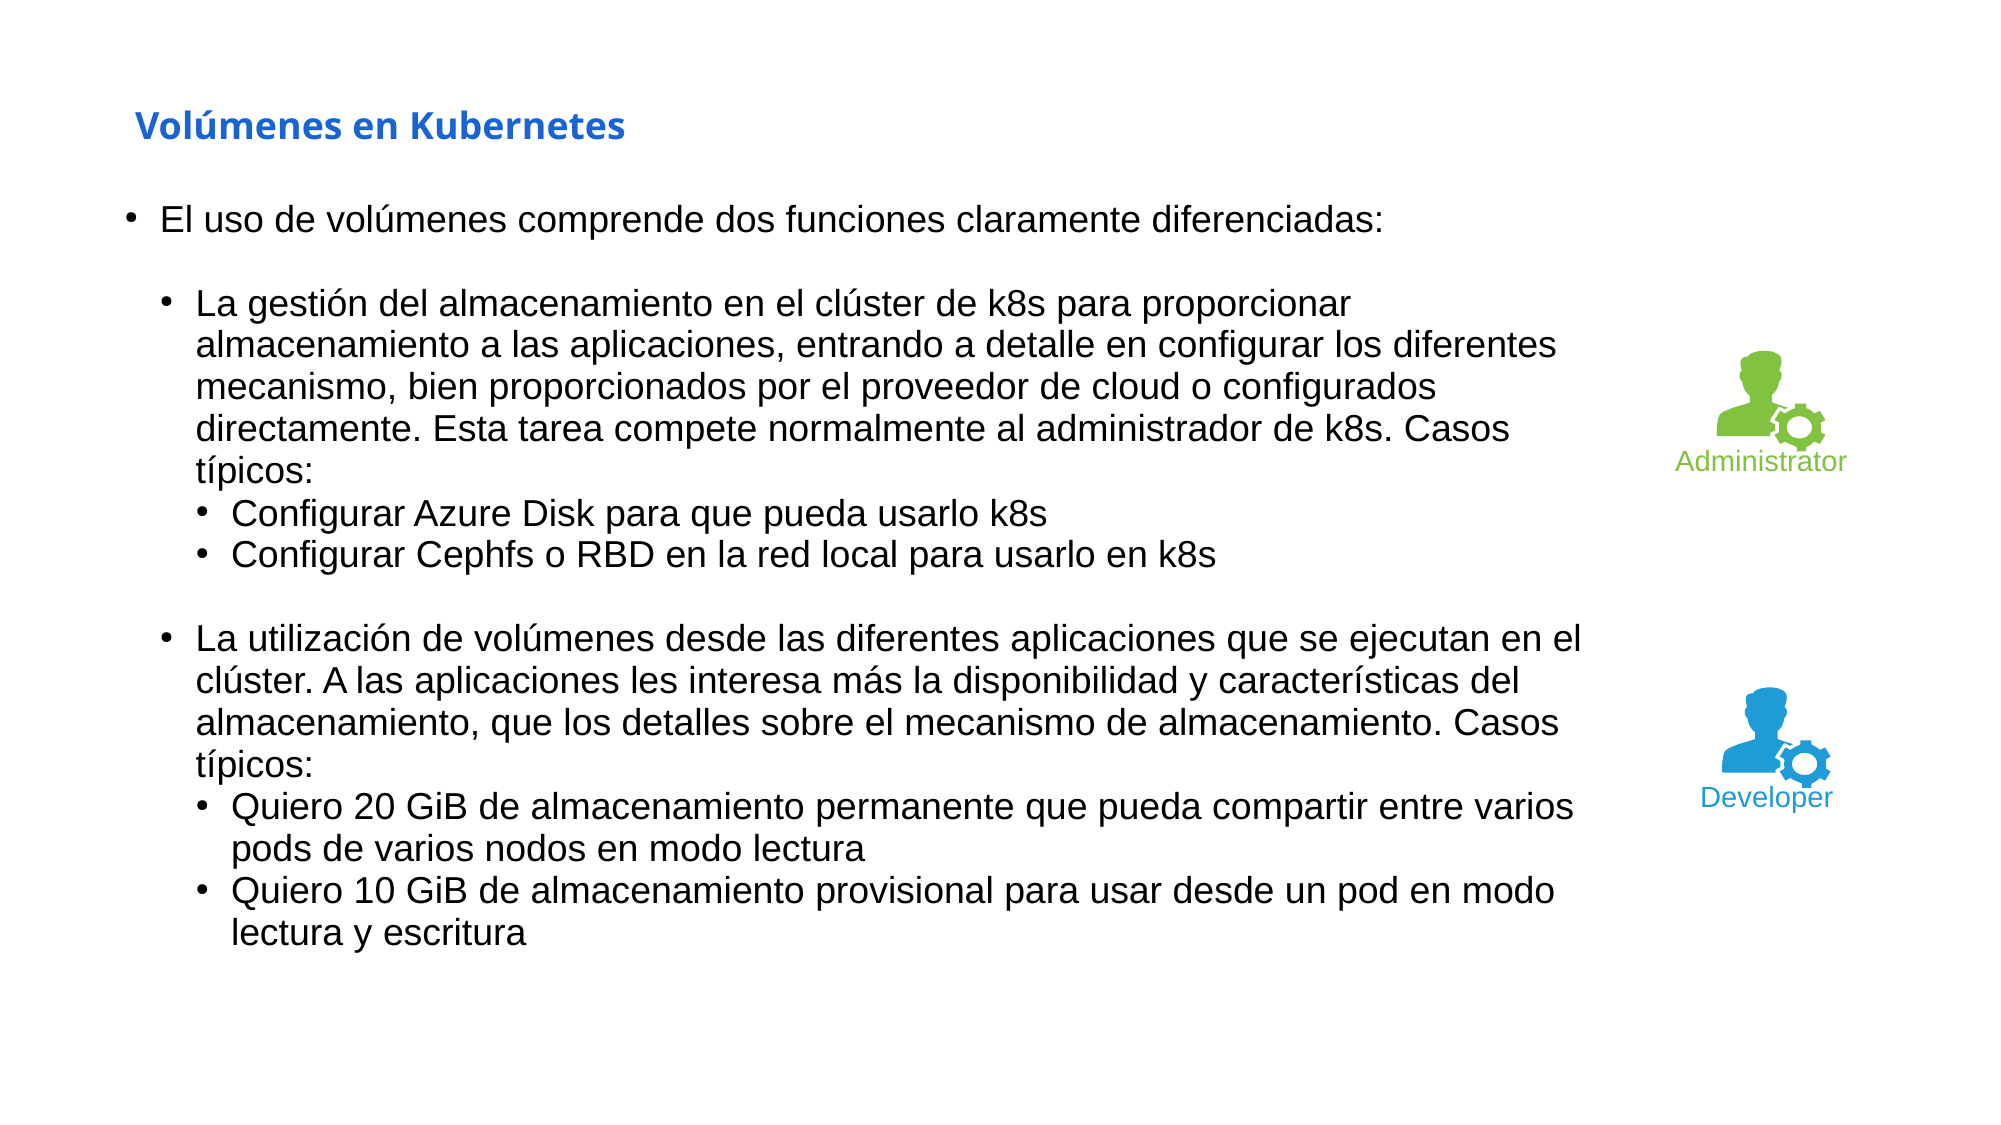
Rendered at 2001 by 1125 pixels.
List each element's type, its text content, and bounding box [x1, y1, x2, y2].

text_box Volúmenes en Kubernetes [134, 99, 627, 151]
text_box Developer [1685, 763, 1855, 824]
text_box El uso de volúmenes comprende dos funciones claramente diferenciadas: La gestión del almacenamiento en el clúster de k8s para proporcionar almacenamiento a las aplicaciones, entrando a detalle en configurar los diferentes mecanismo, bien proporcionados por el proveedor de cloud o configurados directamente. Esta tarea compete normalmente al administrador de k8s. Casos típicos: Configurar Azure Disk para que pueda usarlo k8s Configurar Cephfs o RBD en la red local para usarlo en k8s La utilización de volúmenes desde las diferentes aplicaciones que se ejecutan en el clúster. A las aplicaciones les interesa más la disponibilidad y características del almacenamiento, que los detalles sobre el mecanismo de almacenamiento. Casos típicos: Quiero 20 GiB de almacenamiento permanente que pueda compartir entre varios pods de varios nodos en modo lectura Quiero 10 GiB de almacenamiento provisional para usar desde un pod en modo lectura y escritura [109, 190, 1607, 1004]
text_box Administrator [1643, 427, 1874, 487]
text_box [1779, 740, 1831, 763]
text_box [1716, 350, 1788, 427]
text_box [1774, 403, 1826, 427]
text_box [1722, 687, 1794, 763]
